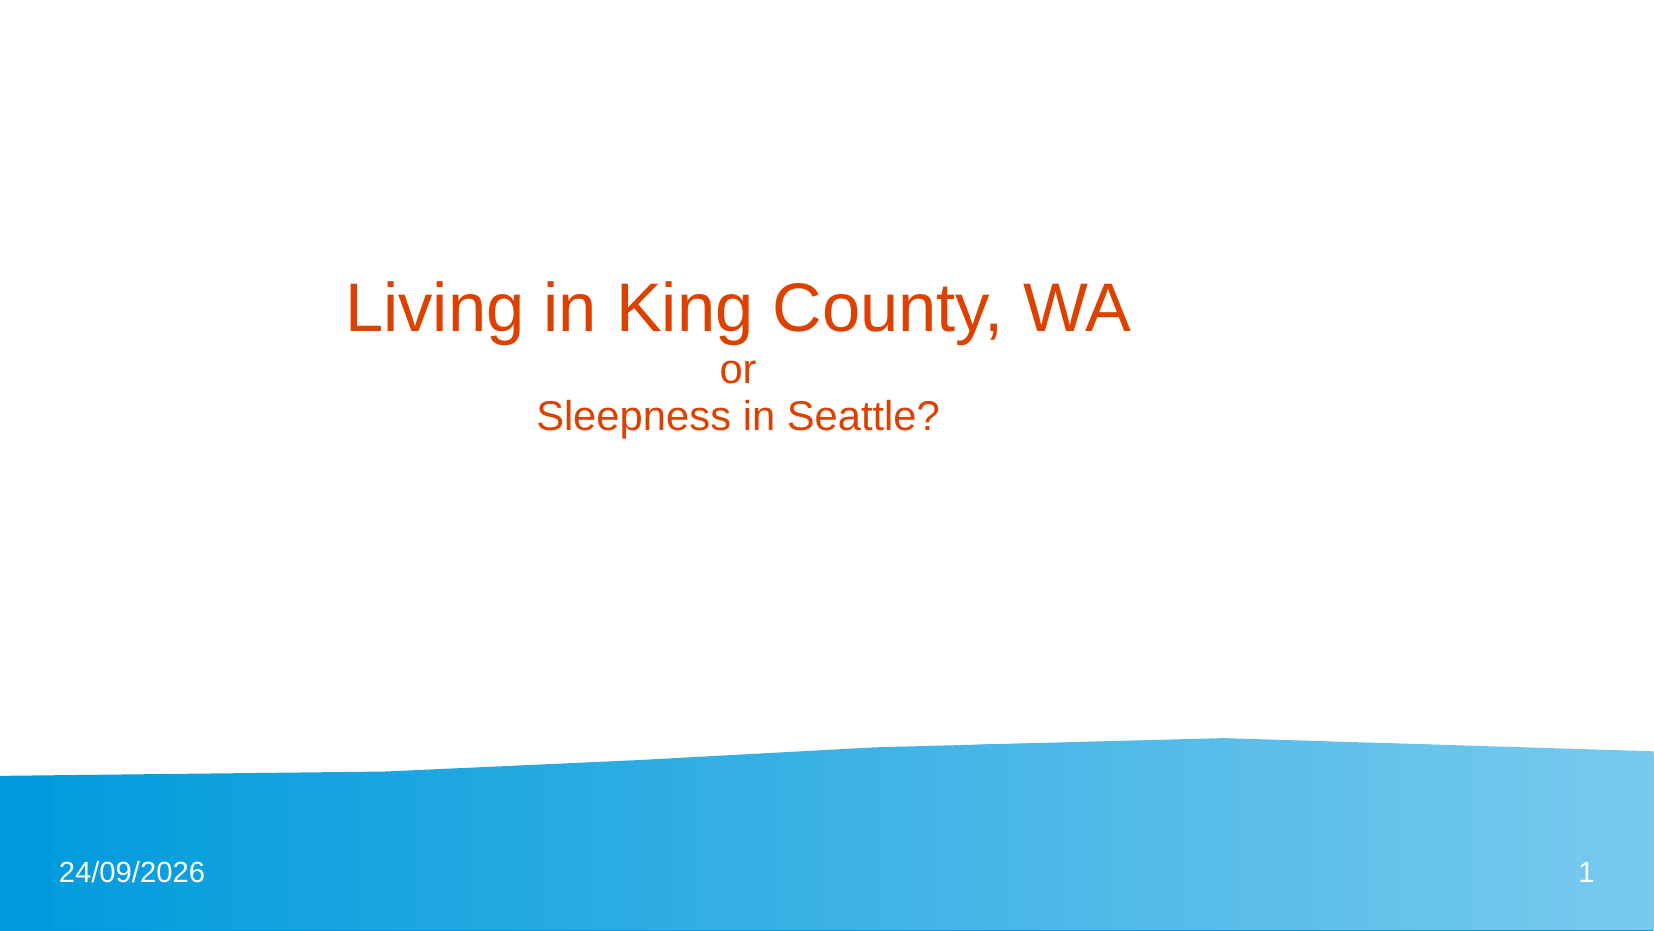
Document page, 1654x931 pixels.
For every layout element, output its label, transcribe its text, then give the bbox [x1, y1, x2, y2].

title Living in King County, WA or Sleepness in Seattle? [0, 265, 1477, 443]
